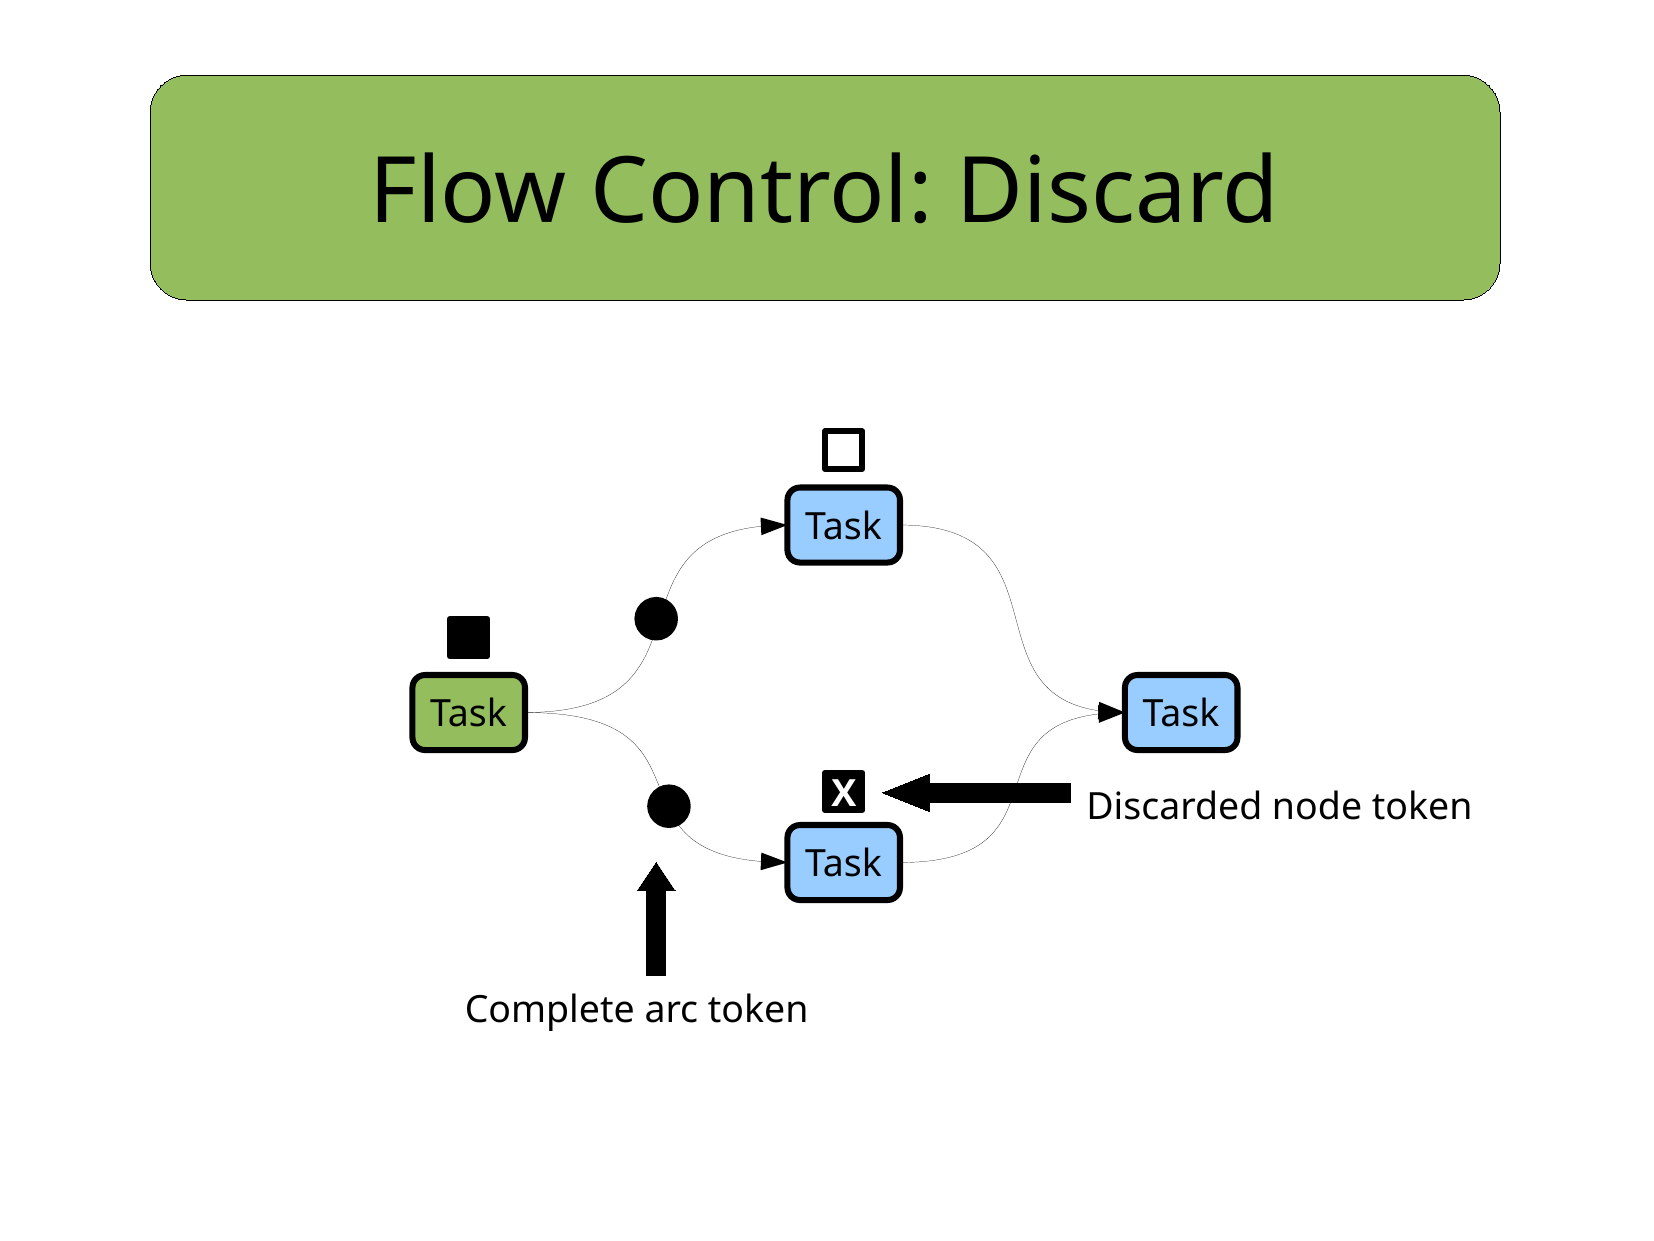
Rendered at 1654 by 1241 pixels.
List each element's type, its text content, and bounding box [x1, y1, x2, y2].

text_box Task [787, 825, 901, 901]
text_box Task [1124, 675, 1238, 751]
text_box Discarded node token [1071, 772, 1476, 836]
text_box [650, 787, 688, 826]
text_box Flow Control: Discard [150, 75, 1501, 301]
text_box [637, 862, 676, 976]
text_box Task [412, 675, 526, 751]
text_box Task [787, 487, 901, 563]
text_box Complete arc token [450, 975, 815, 1039]
text_box X [824, 772, 863, 811]
text_box [449, 618, 488, 657]
text_box [882, 774, 1071, 812]
text_box [824, 431, 863, 469]
text_box [637, 599, 676, 638]
